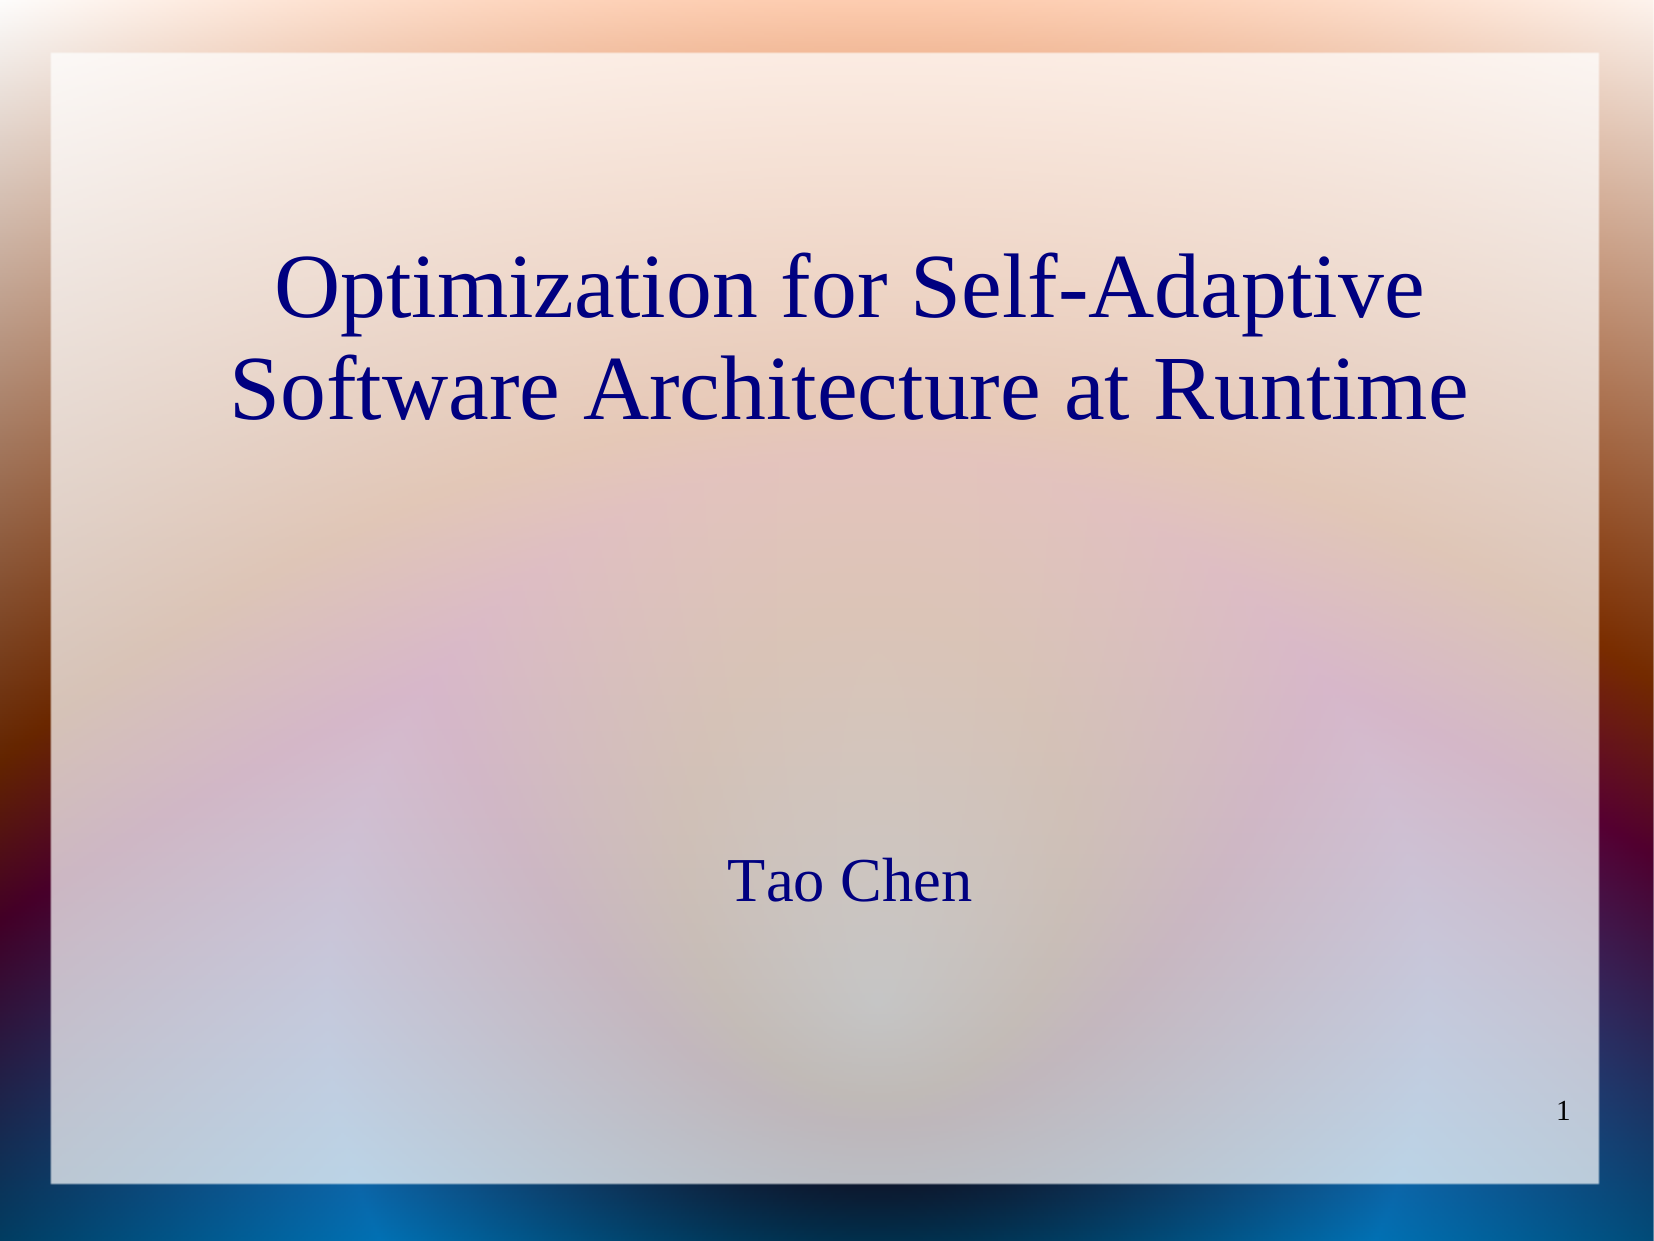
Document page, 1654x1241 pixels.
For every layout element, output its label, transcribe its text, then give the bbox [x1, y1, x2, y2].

picture [0, 0, 1654, 1241]
title Optimization for Self-Adaptive Software Architecture at Runtime Tao Chen [106, 236, 1595, 915]
